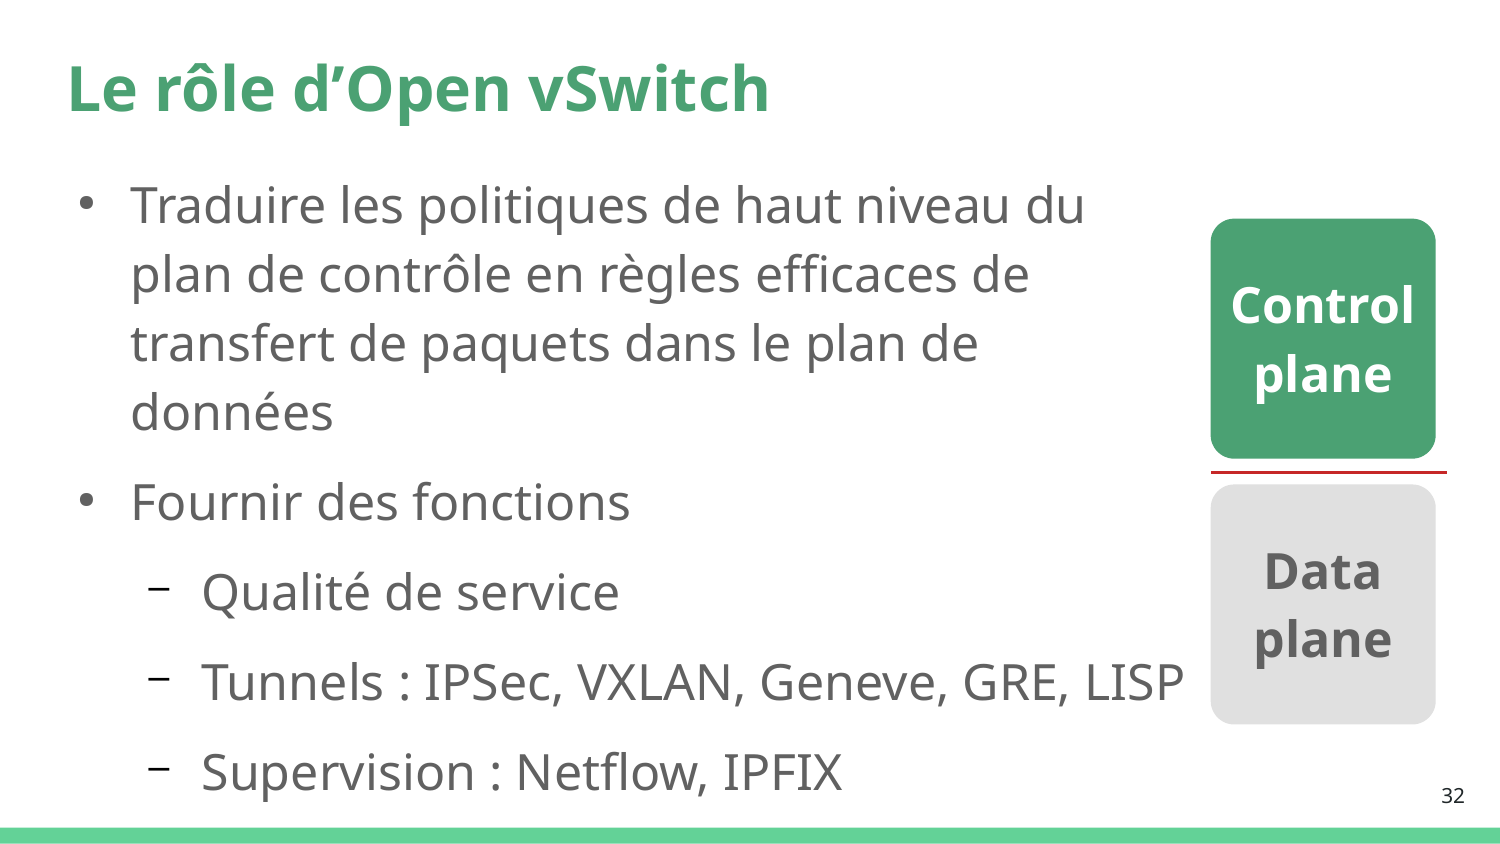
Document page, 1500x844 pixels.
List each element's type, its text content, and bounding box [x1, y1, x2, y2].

list Traduire les politiques de haut niveau du plan de contrôle en règles efficaces de transfert de paquets dans le plan de données Fournir des fonctions Qualité de service Tunnels : IPSec, VXLAN, Geneve, GRE, LISP Supervision : Netflow, IPFIX [45, 150, 1211, 786]
text_box Data plane [1210, 484, 1436, 725]
title Le rôle d’Open vSwitch [51, 23, 1449, 117]
text_box Control plane [1210, 218, 1436, 459]
slide_number <numéro> [1389, 764, 1480, 830]
